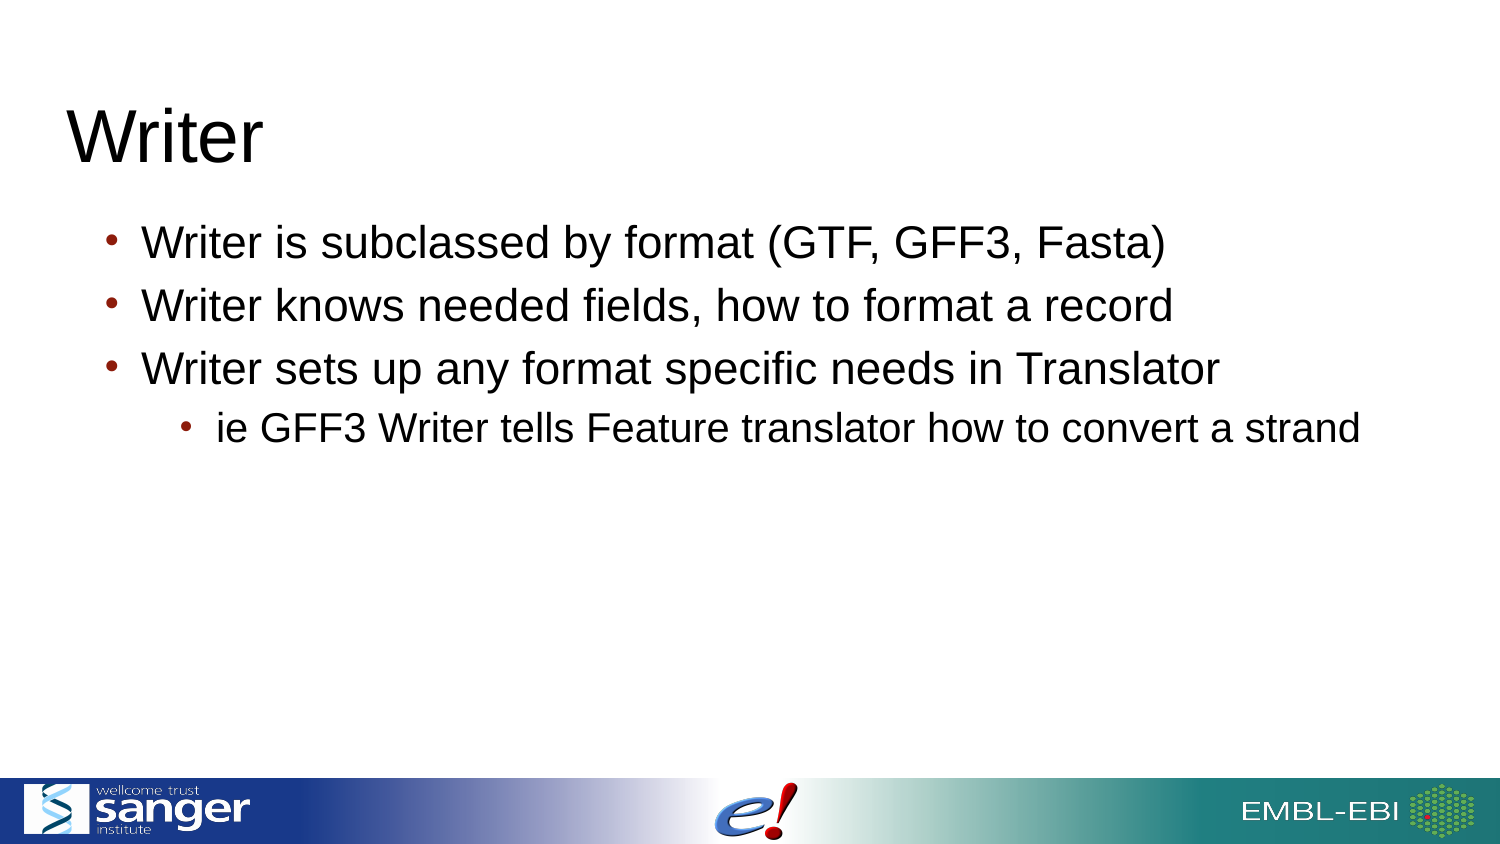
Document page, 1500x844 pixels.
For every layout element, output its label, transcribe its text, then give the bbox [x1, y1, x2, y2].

title Writer [51, 72, 1449, 167]
picture [0, 778, 1500, 844]
list Writer is subclassed by format (GTF, GFF3, Fasta) Writer knows needed fields, how to format a record Writer sets up any format specific needs in Translator ie GFF3 Writer tells Feature translator how to convert a strand [51, 189, 1449, 750]
